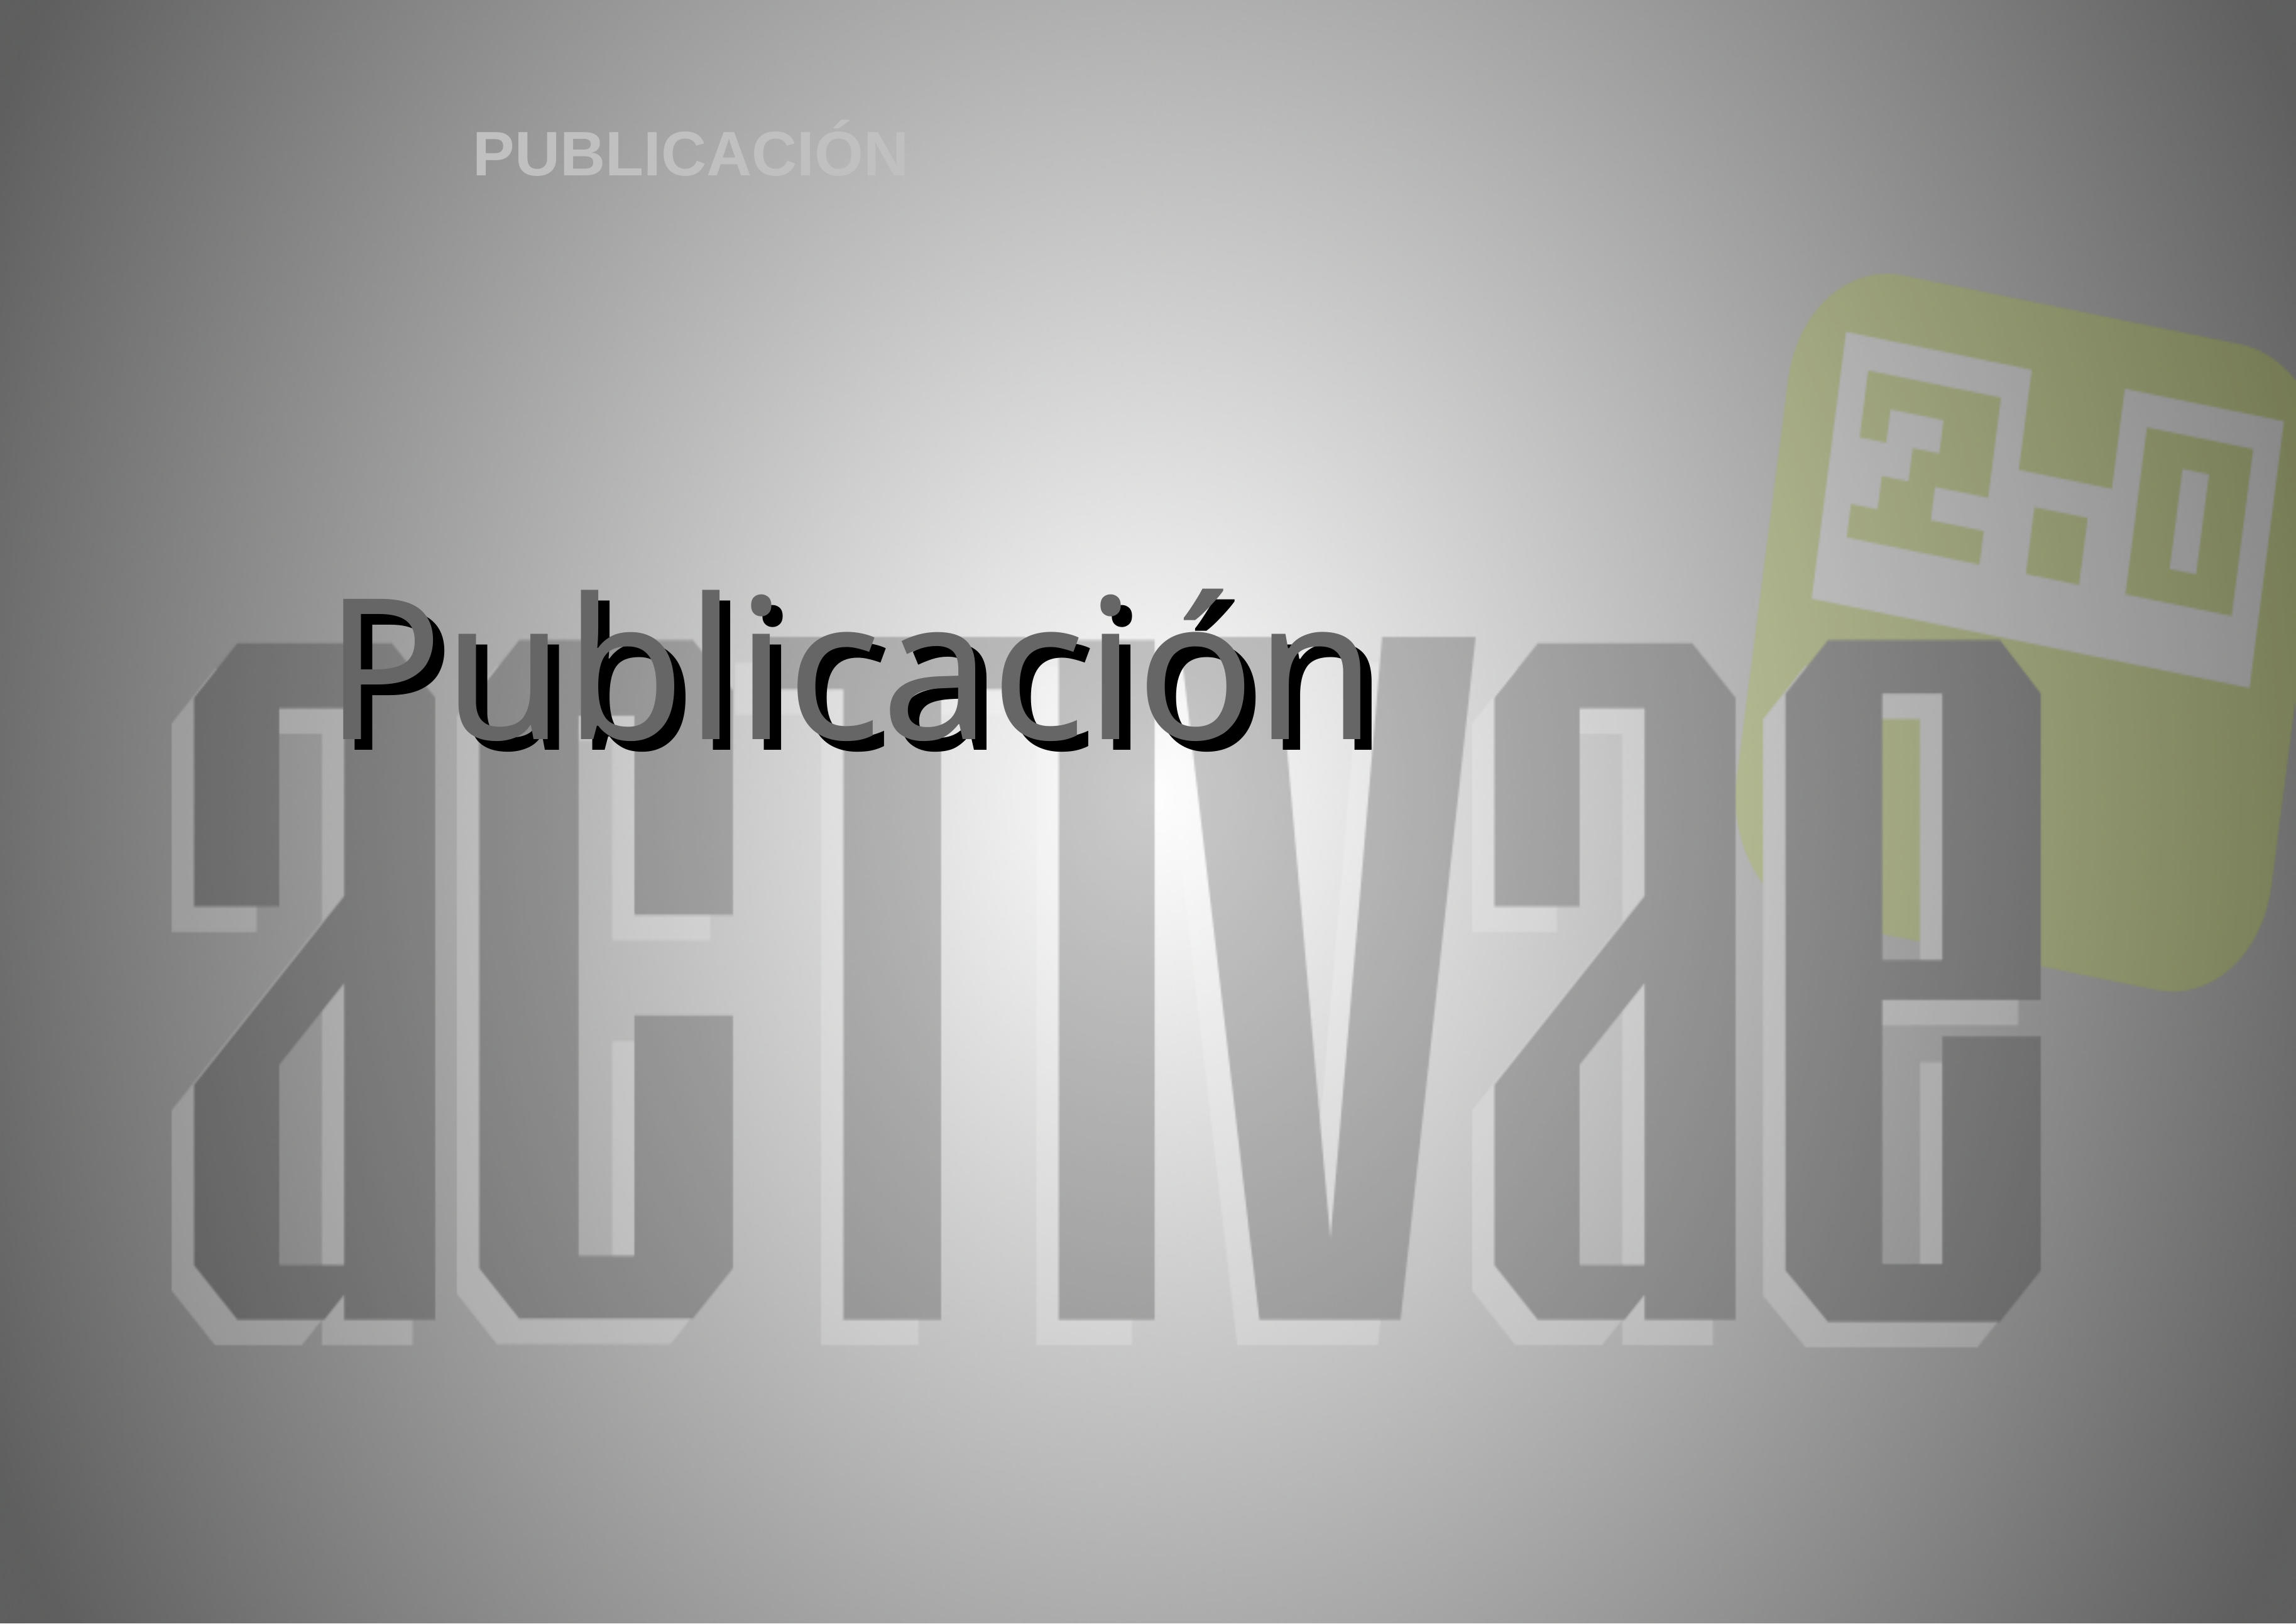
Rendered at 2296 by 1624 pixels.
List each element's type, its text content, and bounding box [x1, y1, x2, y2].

text_box PUBLICACIÓN [215, 112, 910, 189]
text_box Publicación [315, 538, 2078, 1429]
picture [0, 0, 2296, 1623]
